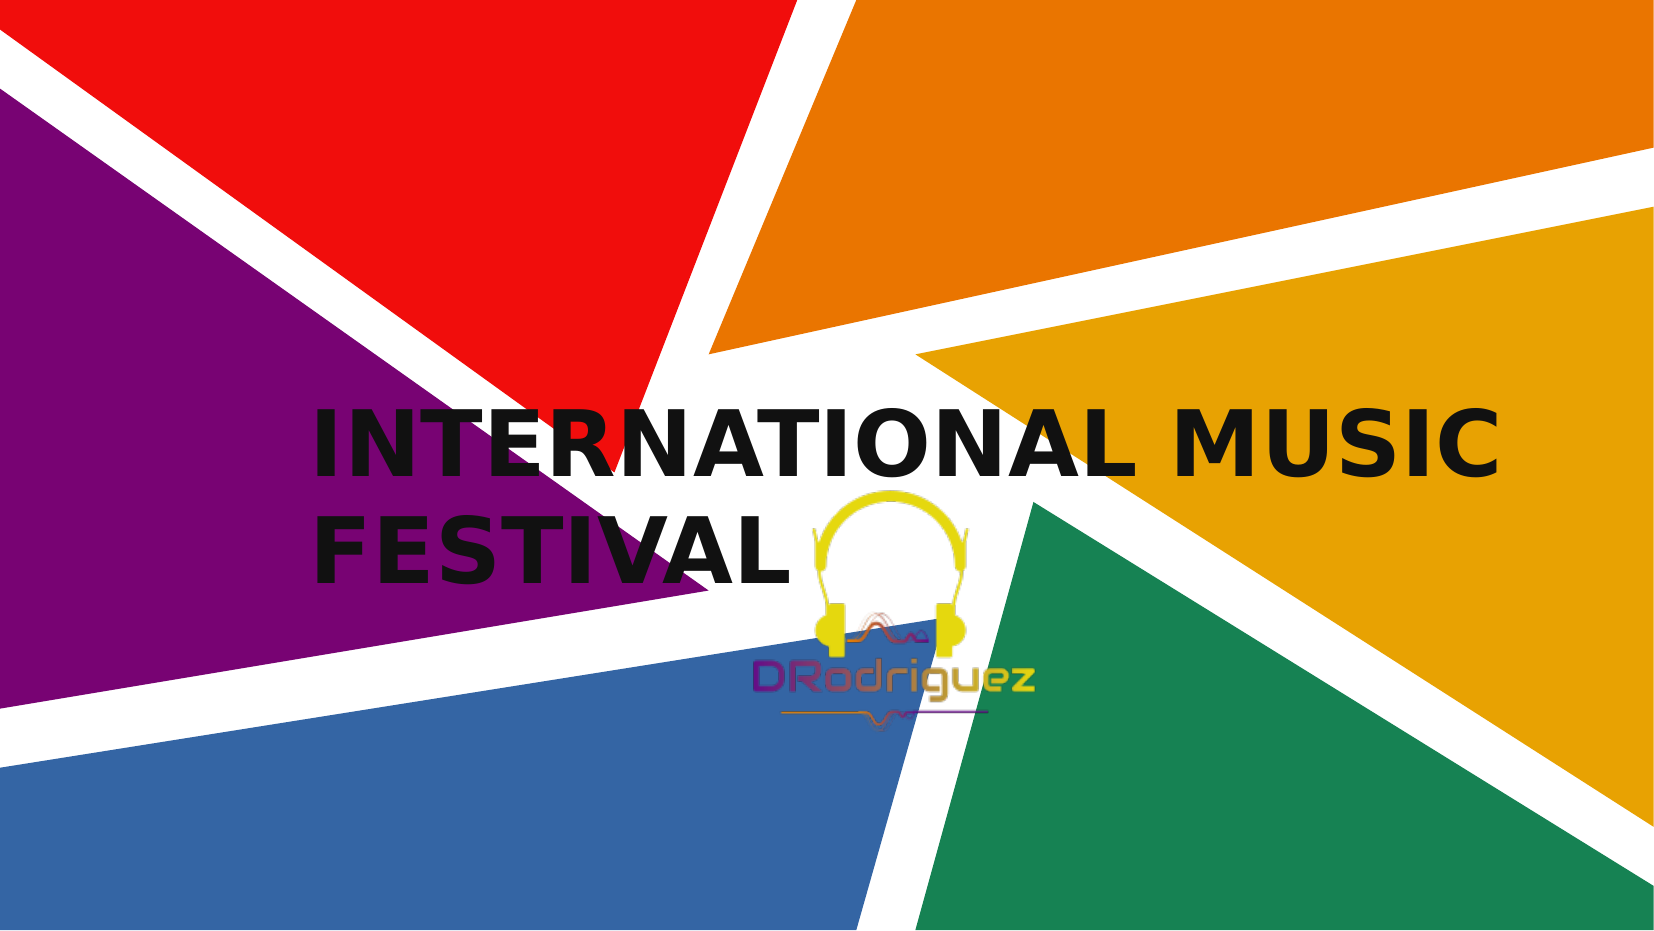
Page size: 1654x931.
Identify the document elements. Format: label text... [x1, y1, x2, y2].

picture [738, 455, 1051, 768]
text_box INTERNATIONAL MUSIC FESTIVAL [295, 383, 1654, 618]
